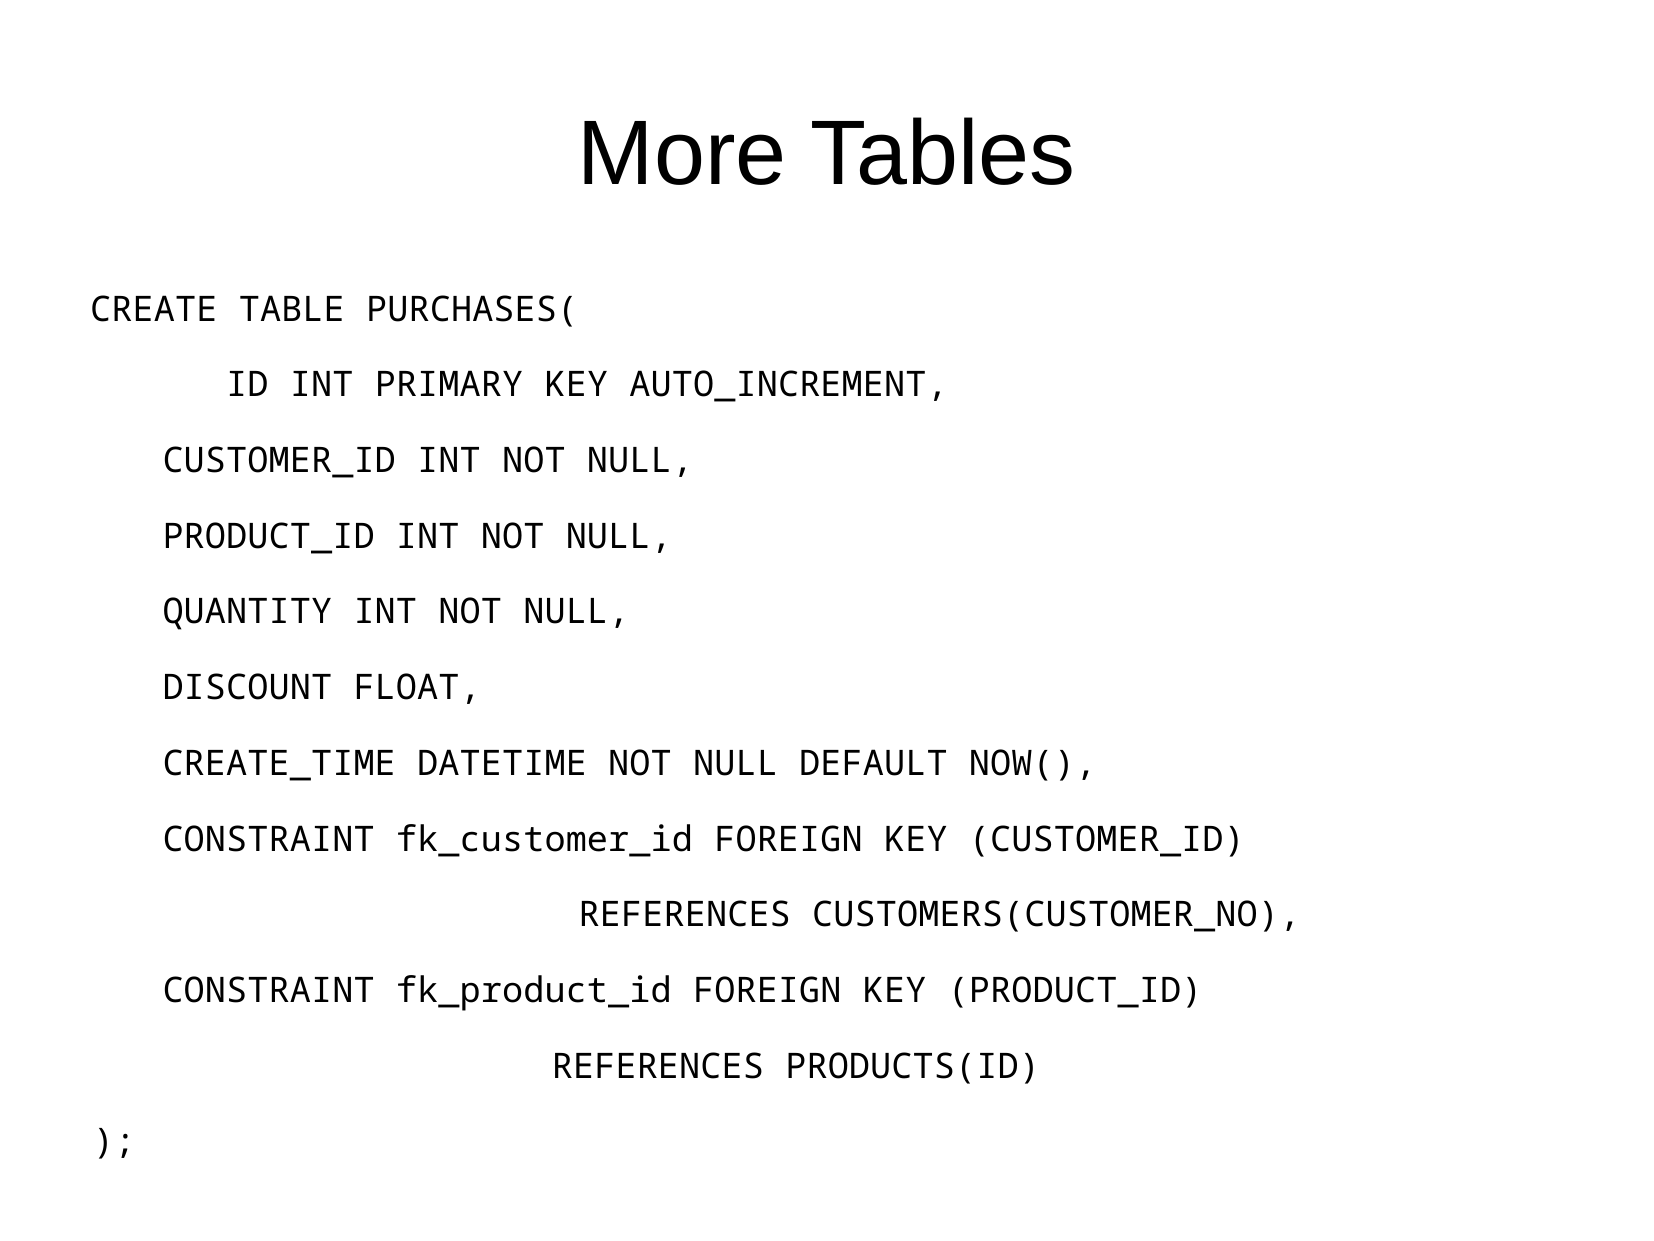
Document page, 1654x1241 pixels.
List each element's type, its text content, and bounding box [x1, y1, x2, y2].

title More Tables [82, 49, 1571, 257]
list CREATE TABLE PURCHASES( ID INT PRIMARY KEY AUTO_INCREMENT, CUSTOMER_ID INT NOT NULL, PRODUCT_ID INT NOT NULL, QUANTITY INT NOT NULL, DISCOUNT FLOAT, CREATE_TIME DATETIME NOT NULL DEFAULT NOW(), CONSTRAINT fk_customer_id FOREIGN KEY (CUSTOMER_ID) REFERENCES CUSTOMERS(CUSTOMER_NO), CONSTRAINT fk_product_id FOREIGN KEY (PRODUCT_ID) REFERENCES PRODUCTS(ID) ); [23, 283, 1512, 1170]
